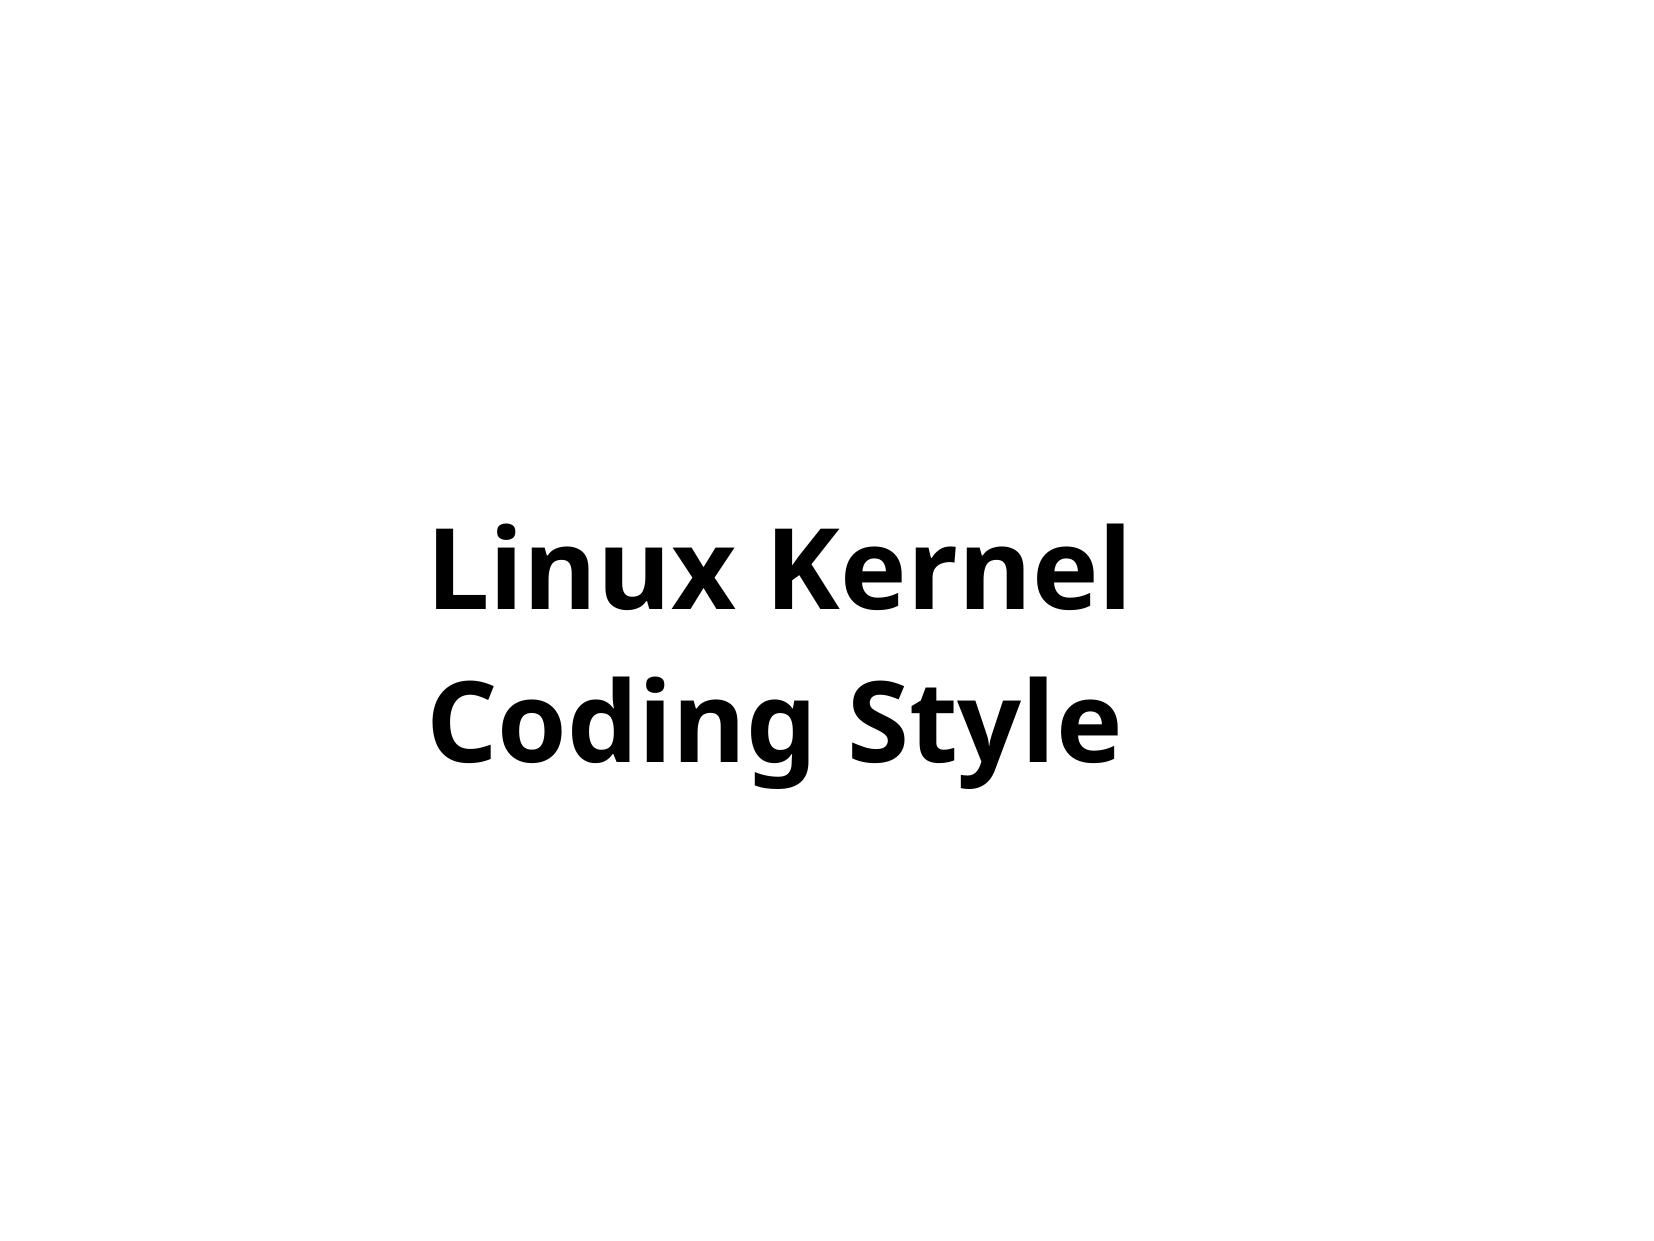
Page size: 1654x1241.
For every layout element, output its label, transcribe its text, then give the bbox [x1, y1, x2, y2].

text_box Linux Kernel Coding Style [411, 481, 1243, 759]
